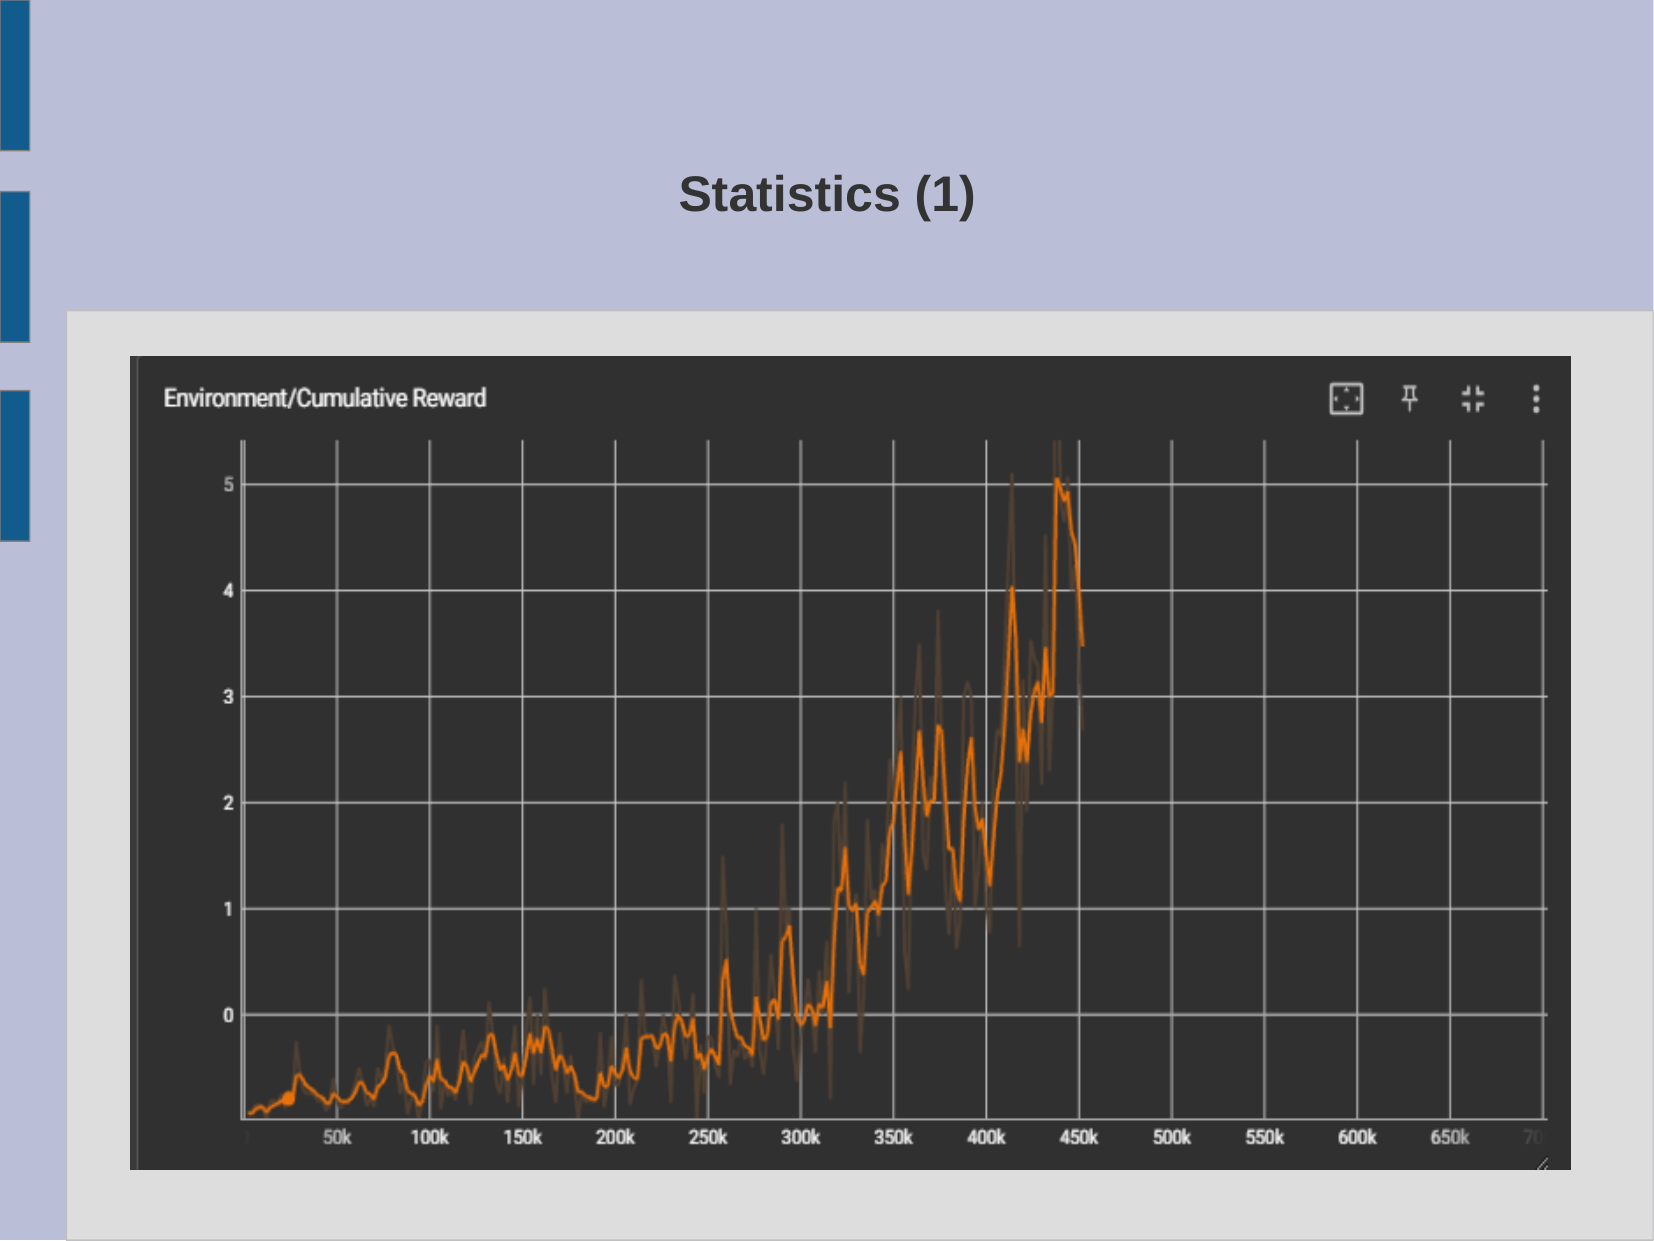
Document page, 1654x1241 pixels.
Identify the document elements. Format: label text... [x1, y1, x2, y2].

picture [130, 356, 1571, 1170]
title Statistics (1) [121, 91, 1534, 298]
